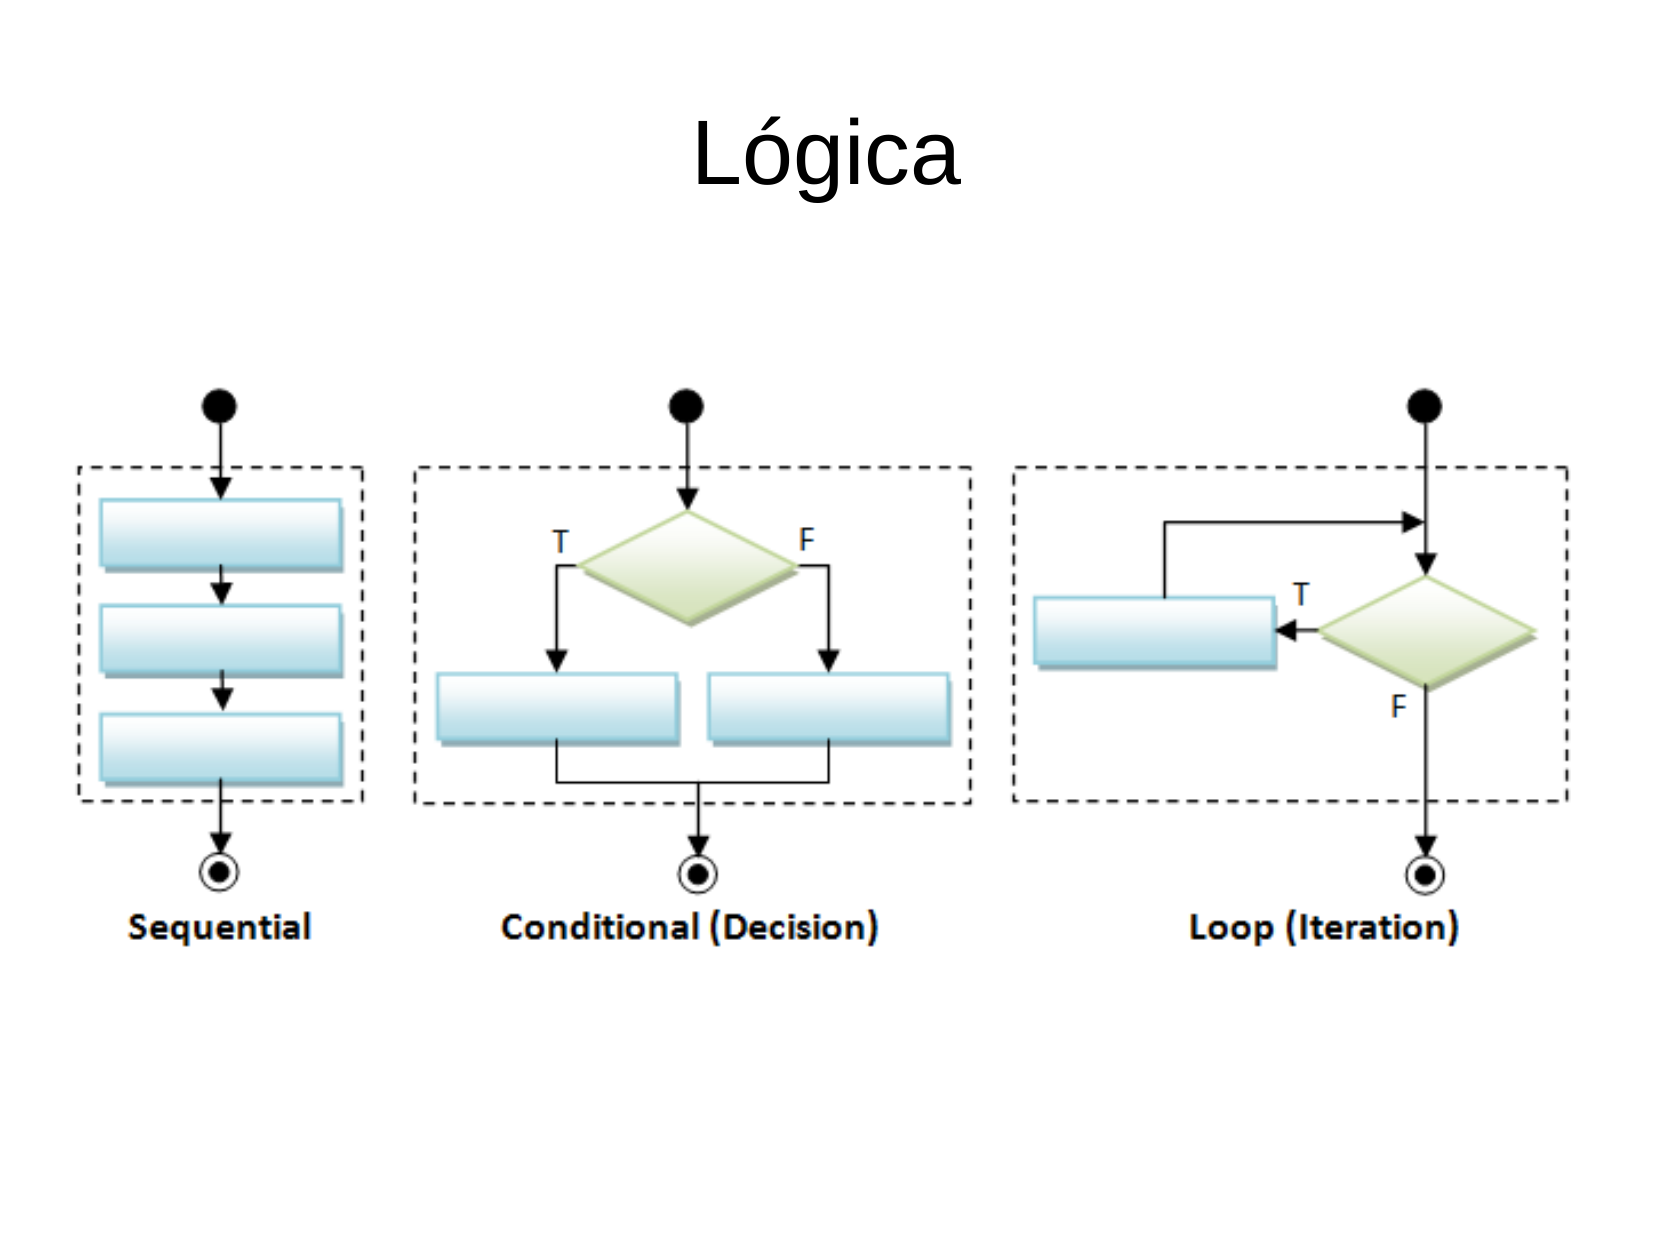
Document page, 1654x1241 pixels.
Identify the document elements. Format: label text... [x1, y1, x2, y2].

title Lógica [82, 49, 1571, 257]
picture [35, 366, 1619, 981]
